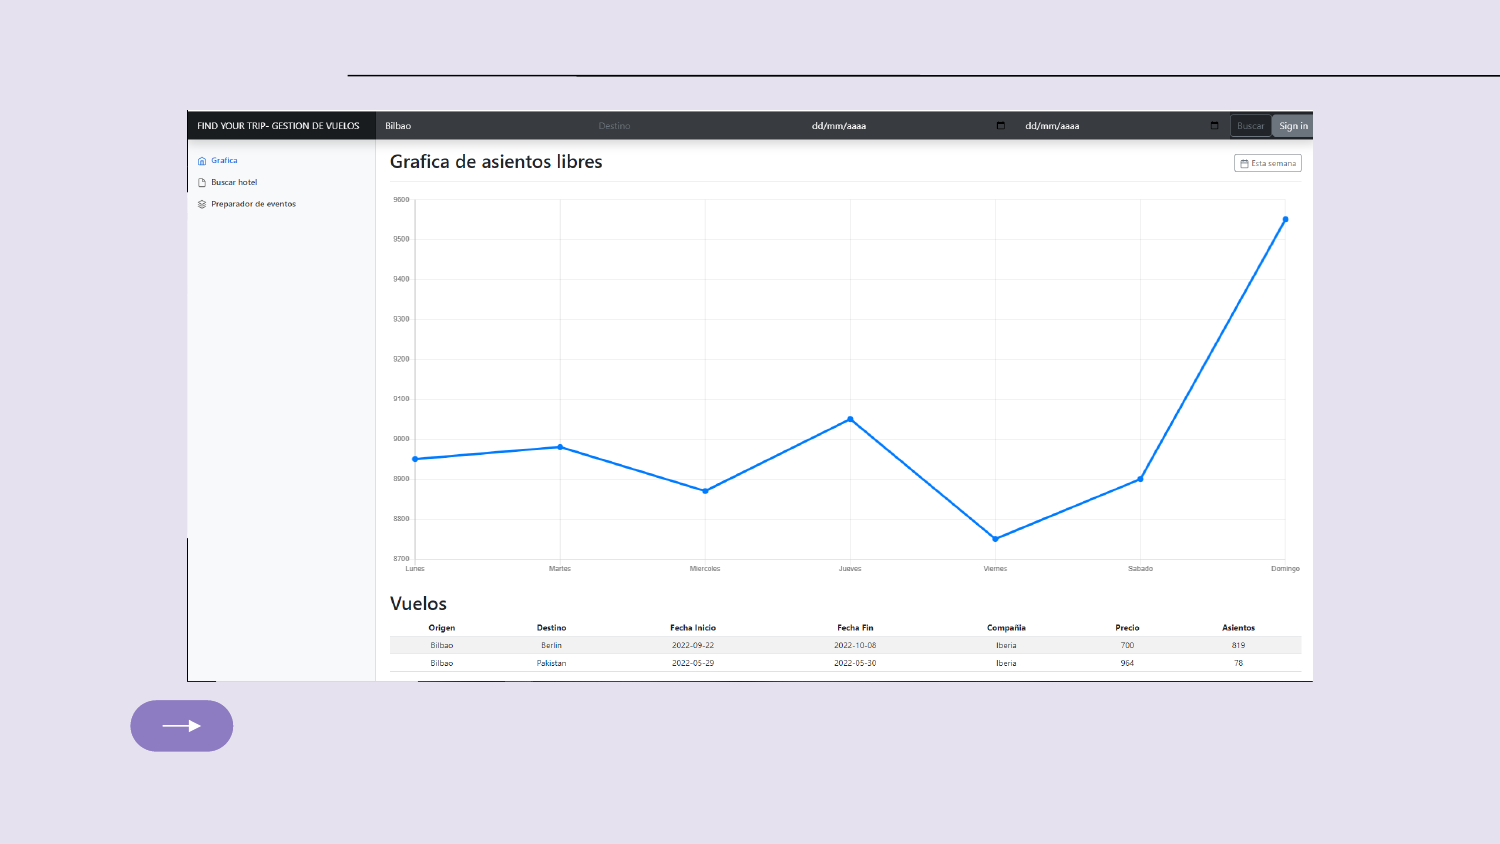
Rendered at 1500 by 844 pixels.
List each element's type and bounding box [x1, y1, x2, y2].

picture [187, 110, 1313, 682]
